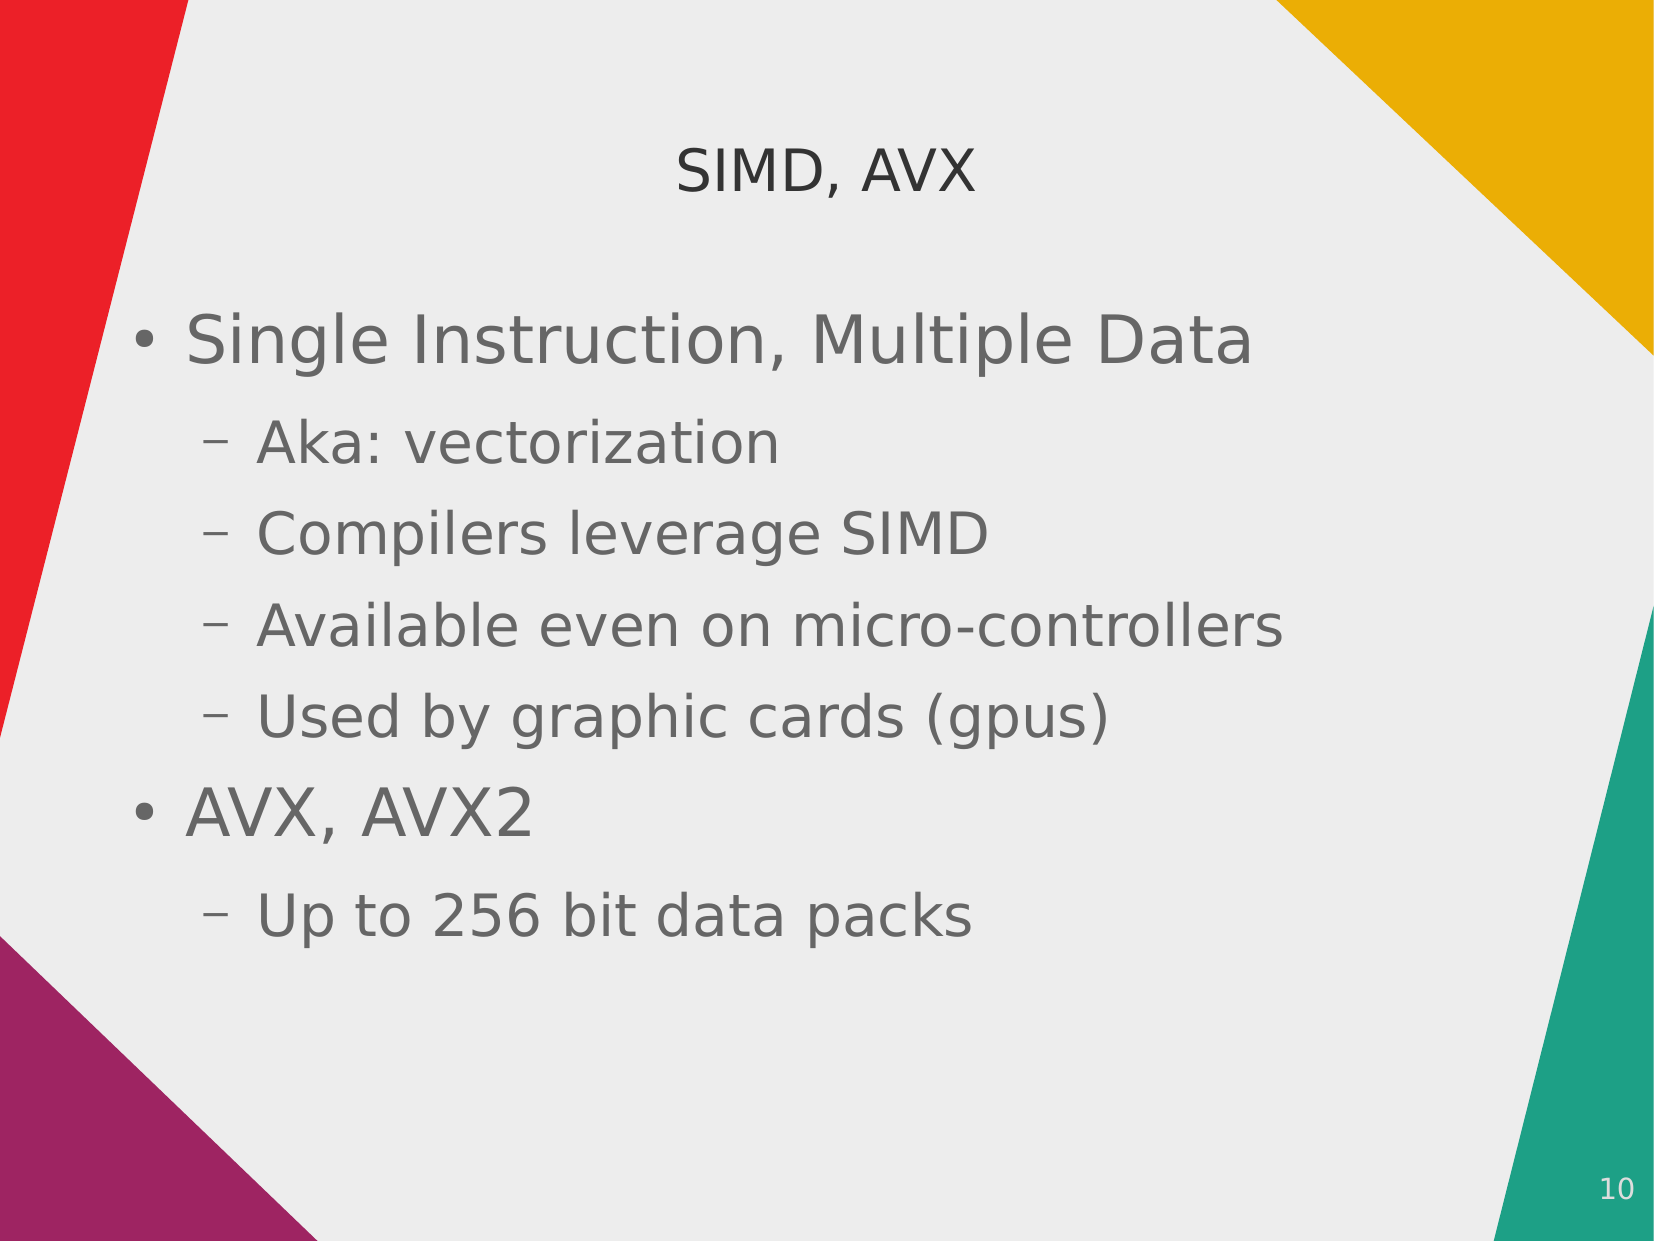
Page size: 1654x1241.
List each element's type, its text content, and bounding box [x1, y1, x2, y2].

title SIMD, AVX [114, 73, 1539, 271]
list Single Instruction, Multiple Data Aka: vectorization Compilers leverage SIMD Available even on micro-controllers Used by graphic cards (gpus) AVX, AVX2 Up to 256 bit data packs [114, 302, 1539, 1033]
